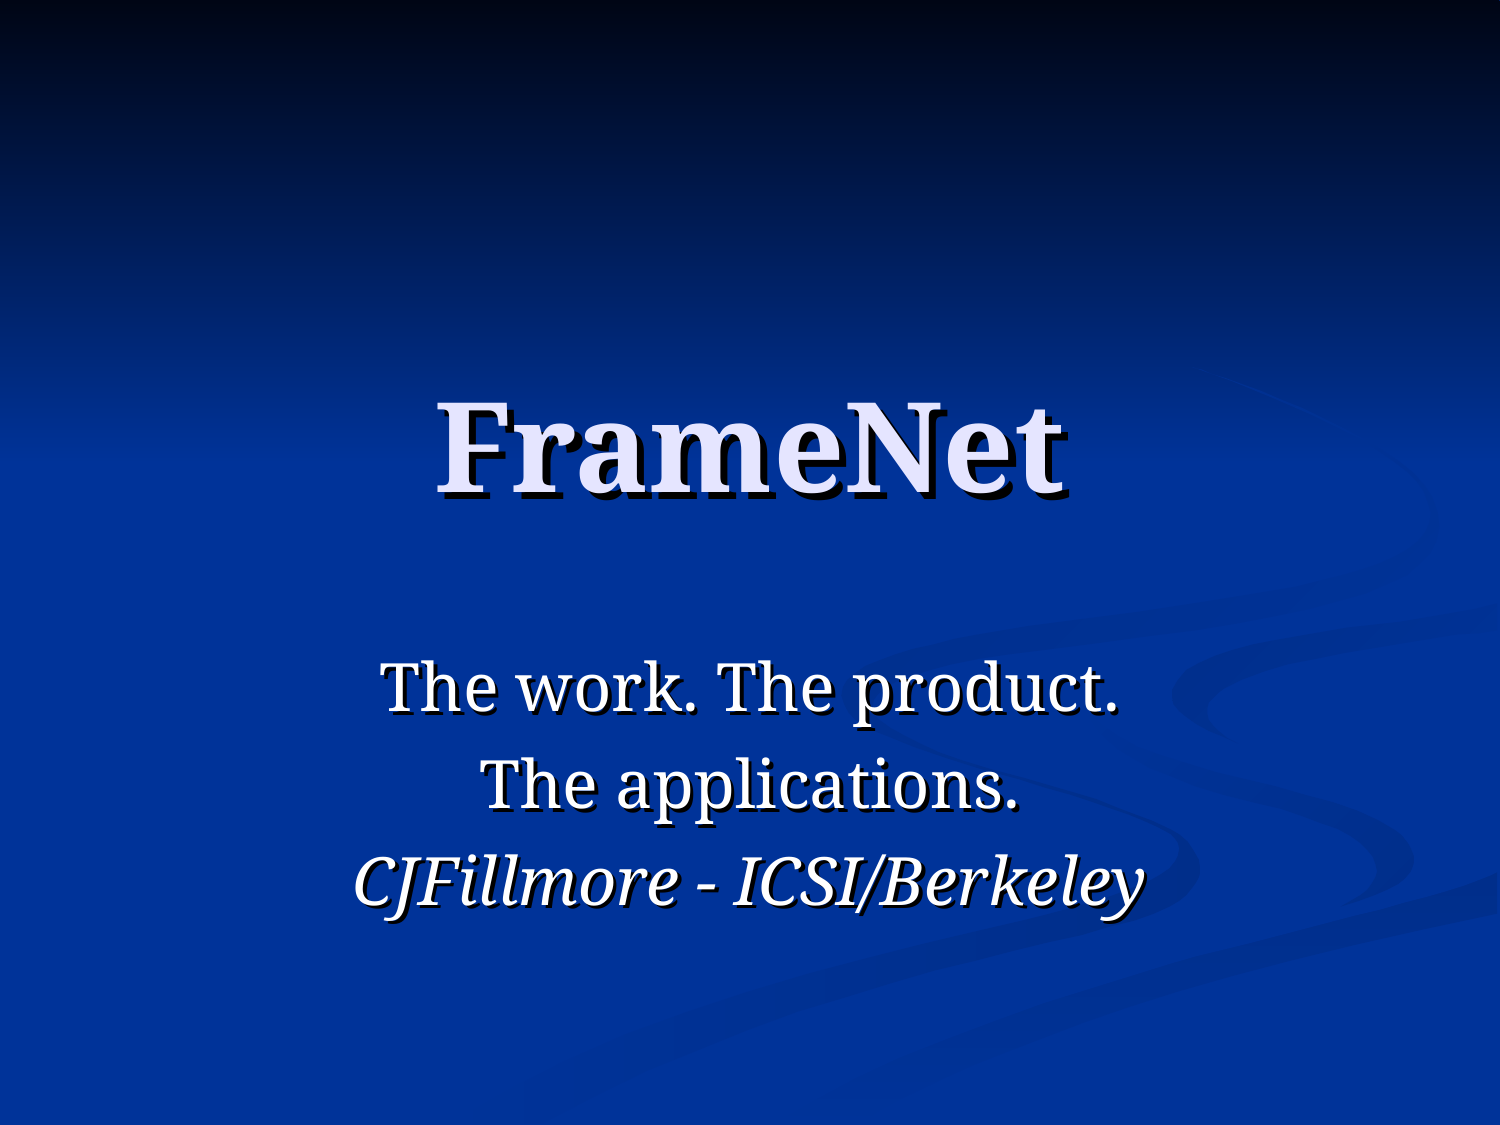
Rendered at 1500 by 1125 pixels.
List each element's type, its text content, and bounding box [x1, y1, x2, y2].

title FrameNet [112, 284, 1388, 601]
subtitle The work. The product. The applications. CJFillmore - ICSI/Berkeley [225, 637, 1276, 925]
